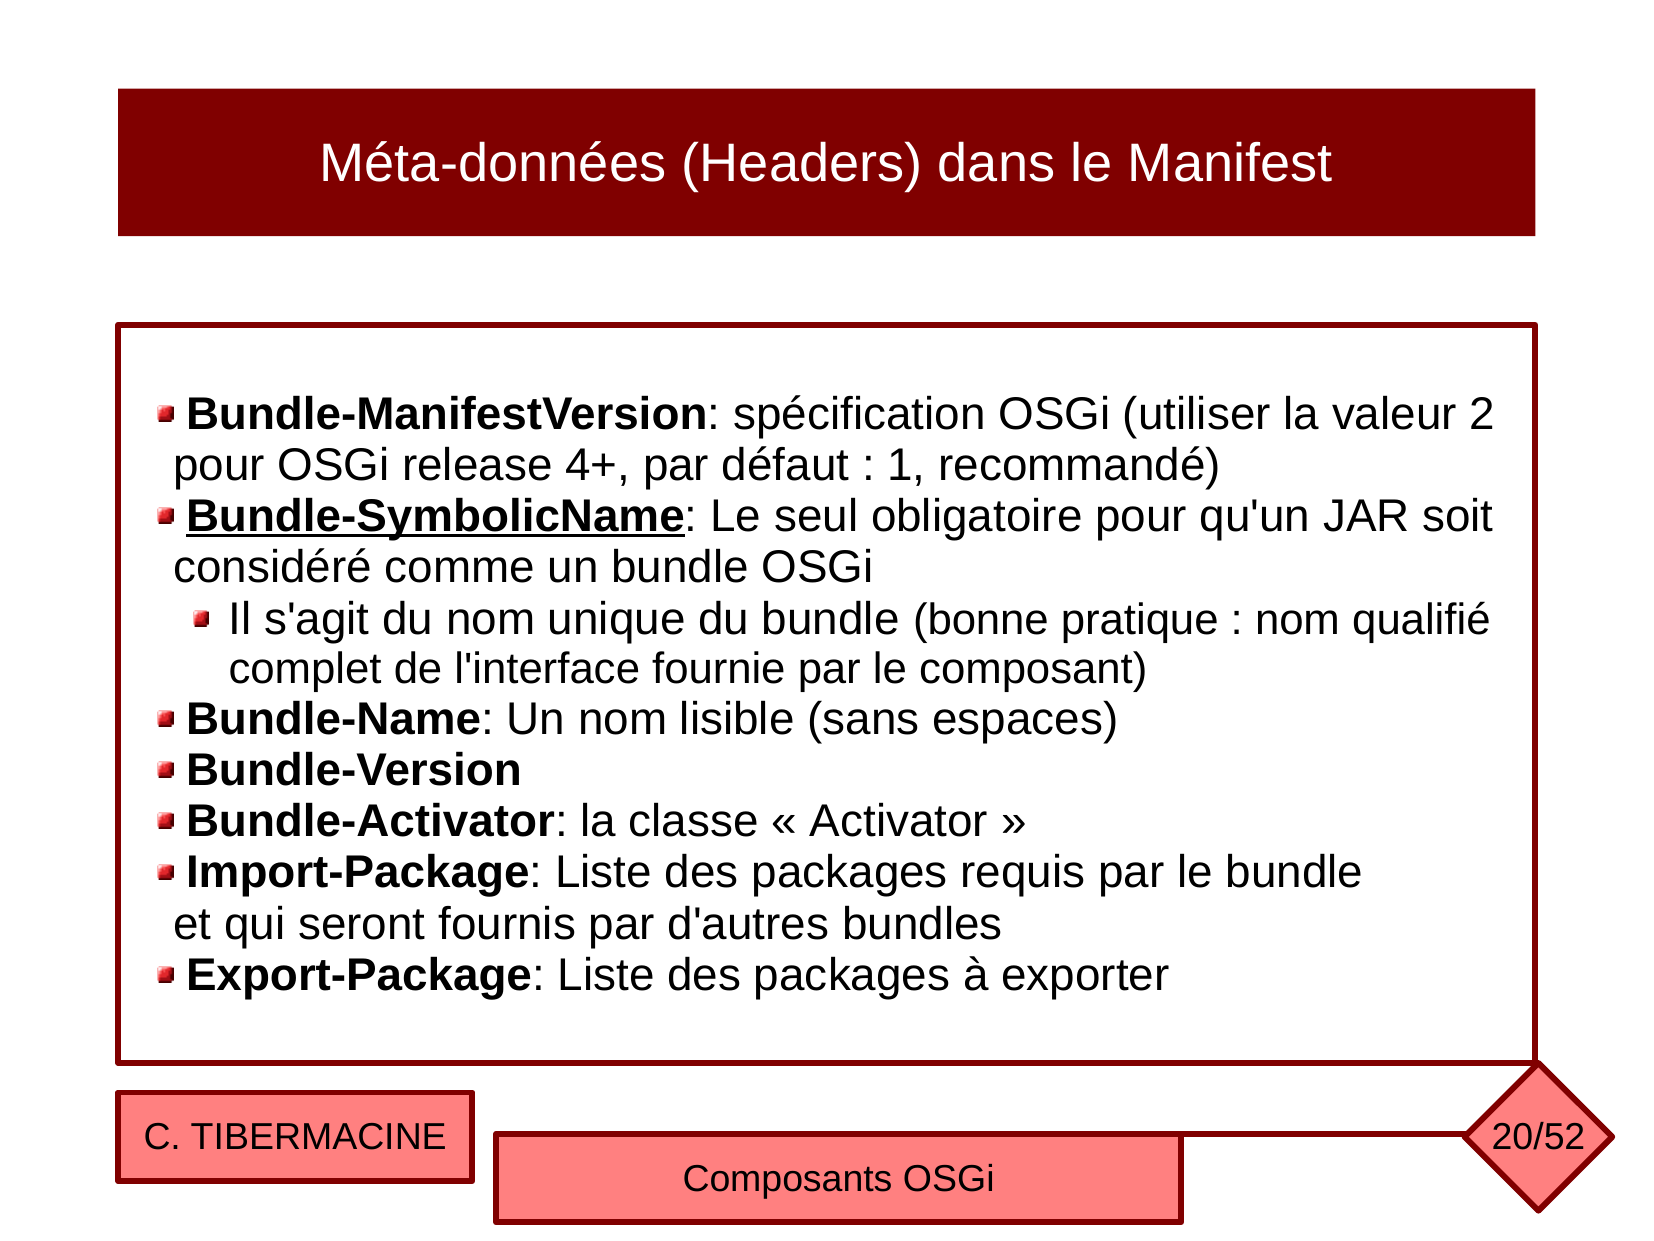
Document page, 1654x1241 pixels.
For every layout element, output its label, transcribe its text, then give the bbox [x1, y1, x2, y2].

text_box C. TIBERMACINE [118, 1092, 473, 1182]
text_box [1464, 1125, 1476, 1149]
text_box [1601, 1125, 1613, 1149]
picture [157, 812, 174, 829]
picture [157, 761, 174, 778]
picture [157, 507, 174, 524]
picture [157, 710, 174, 727]
picture [157, 405, 174, 422]
picture [157, 864, 174, 880]
text_box <numéro>/52 [1476, 1107, 1601, 1207]
text_box Méta-données (Headers) dans le Manifest [118, 88, 1536, 237]
text_box Composants OSGi [496, 1133, 1182, 1223]
text_box [1494, 1062, 1583, 1107]
picture [193, 610, 209, 627]
picture [157, 966, 174, 983]
text_box Bundle-ManifestVersion: spécification OSGi (utiliser la valeur 2 pour OSGi release 4+, par défaut : 1, recommandé) Bundle-SymbolicName: Le seul obligatoire pour qu'un JAR soit considéré comme un bundle OSGi Il s'agit du nom unique du bundle (bonne pratique : nom qualifié complet de l'interface fournie par le composant) Bundle-Name: Un nom lisible (sans espaces) Bundle-Version Bundle-Activator: la classe « Activator » Import-Package: Liste des packages requis par le bundle et qui seront fournis par d'autres bundles Export-Package: Liste des packages à exporter [118, 324, 1536, 1063]
